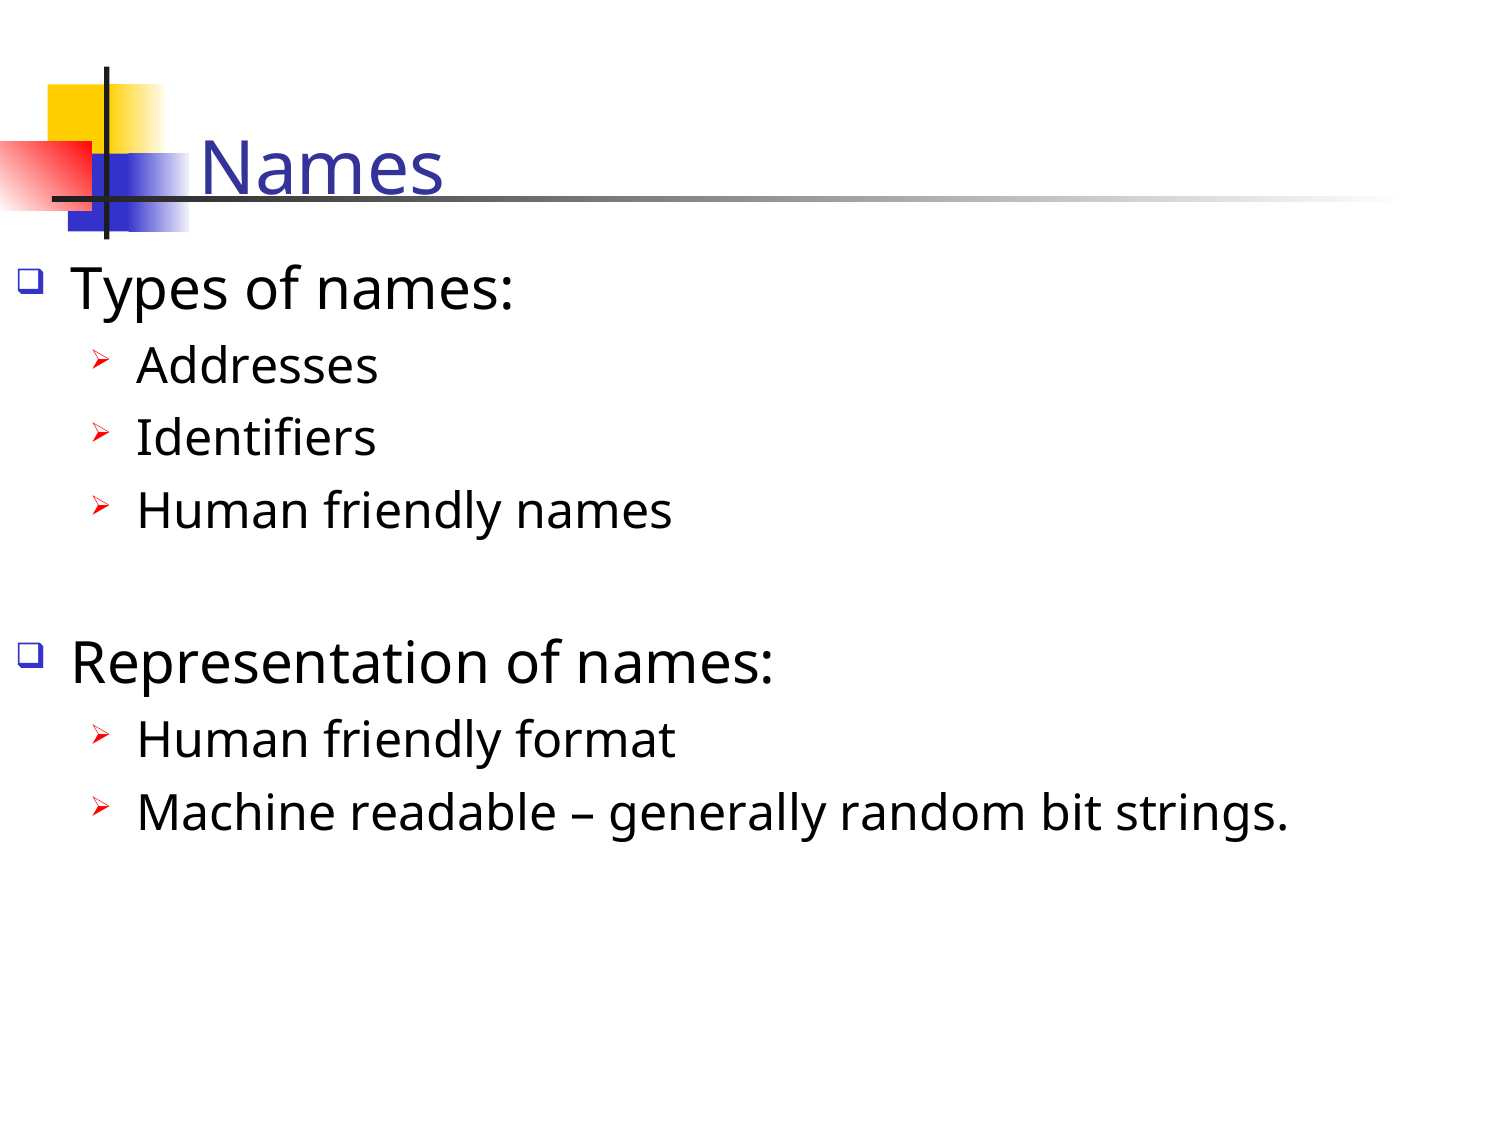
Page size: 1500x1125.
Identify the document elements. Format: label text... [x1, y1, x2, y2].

text_box Types of names: Addresses Identifiers Human friendly names Representation of names: Human friendly format Machine readable – generally random bit strings. [0, 243, 1439, 939]
text_box Names [183, 86, 1500, 217]
